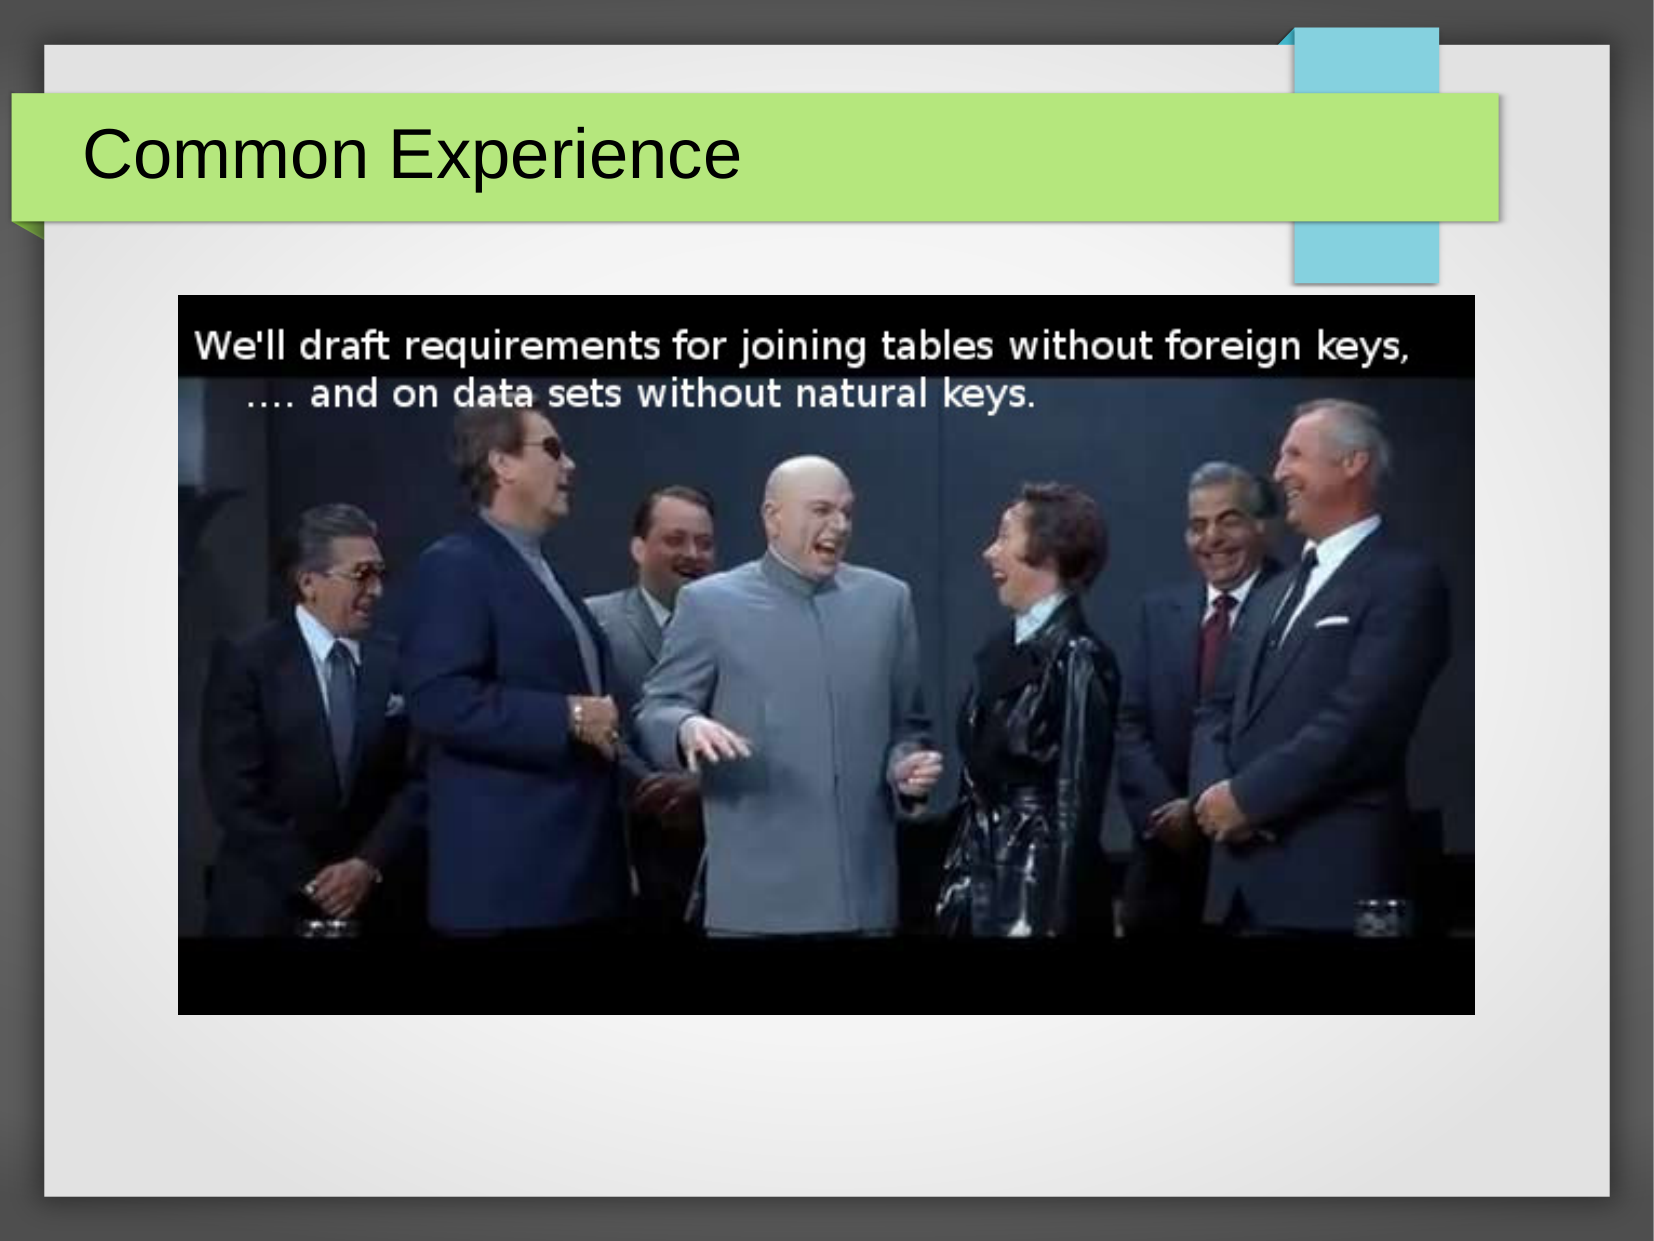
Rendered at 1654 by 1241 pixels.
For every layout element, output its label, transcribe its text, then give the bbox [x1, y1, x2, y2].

picture [0, 0, 1654, 1241]
title Common Experience [82, 94, 1264, 213]
